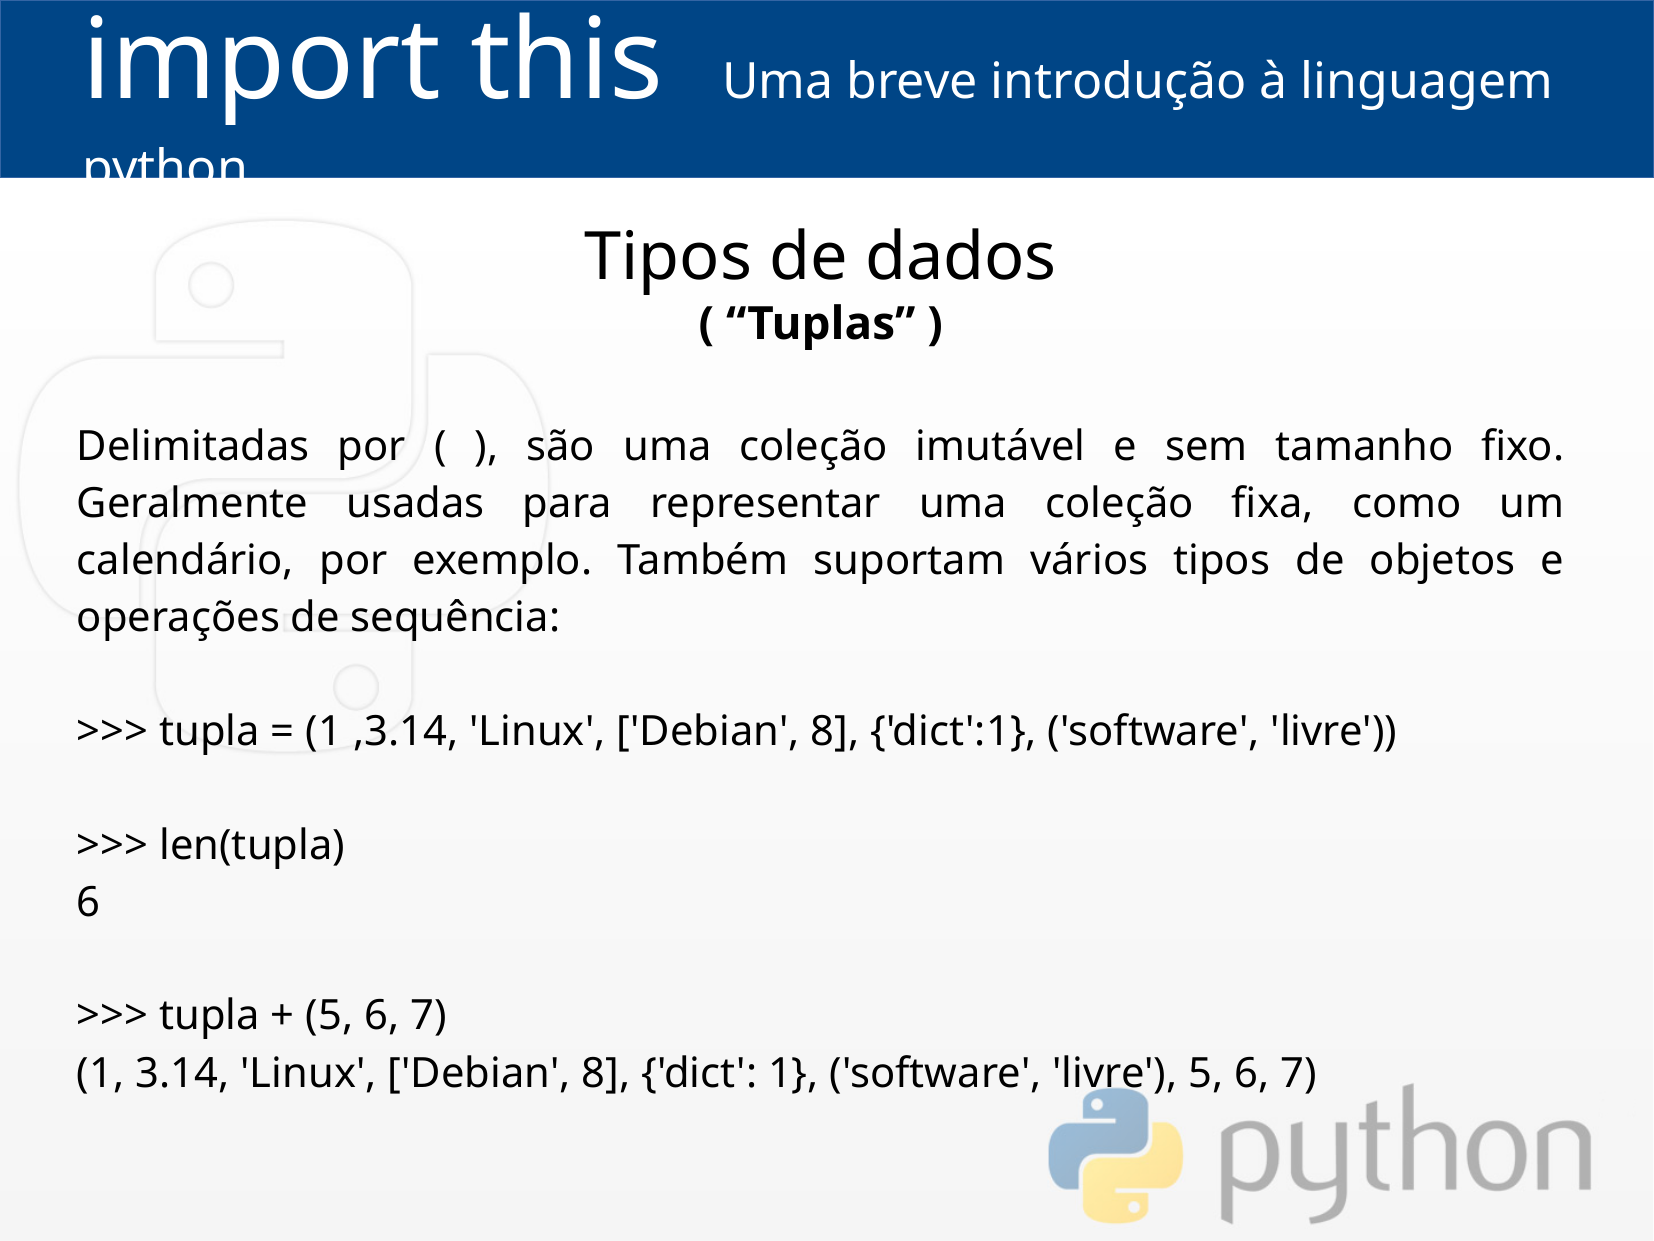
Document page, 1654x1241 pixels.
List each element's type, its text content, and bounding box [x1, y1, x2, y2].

text_box Tipos de dados [106, 200, 1536, 296]
title import this Uma breve introdução à linguagem python [82, 1, 1571, 178]
subtitle ( “Tuplas” ) Delimitadas por ( ), são uma coleção imutável e sem tamanho fixo. Geralmente usadas para representar uma coleção fixa, como um calendário, por exemplo. Também suportam vários tipos de objetos e operações de sequência: >>> tupla = (1 ,3.14, 'Linux', ['Debian', 8], {'dict':1}, ('software', 'livre')) >>> len(tupla) 6 >>> tupla + (5, 6, 7) (1, 3.14, 'Linux', ['Debian', 8], {'dict': 1}, ('software', 'livre'), 5, 6, 7) [76, 316, 1565, 1131]
picture [0, 200, 1654, 1241]
text_box [0, 0, 1654, 178]
